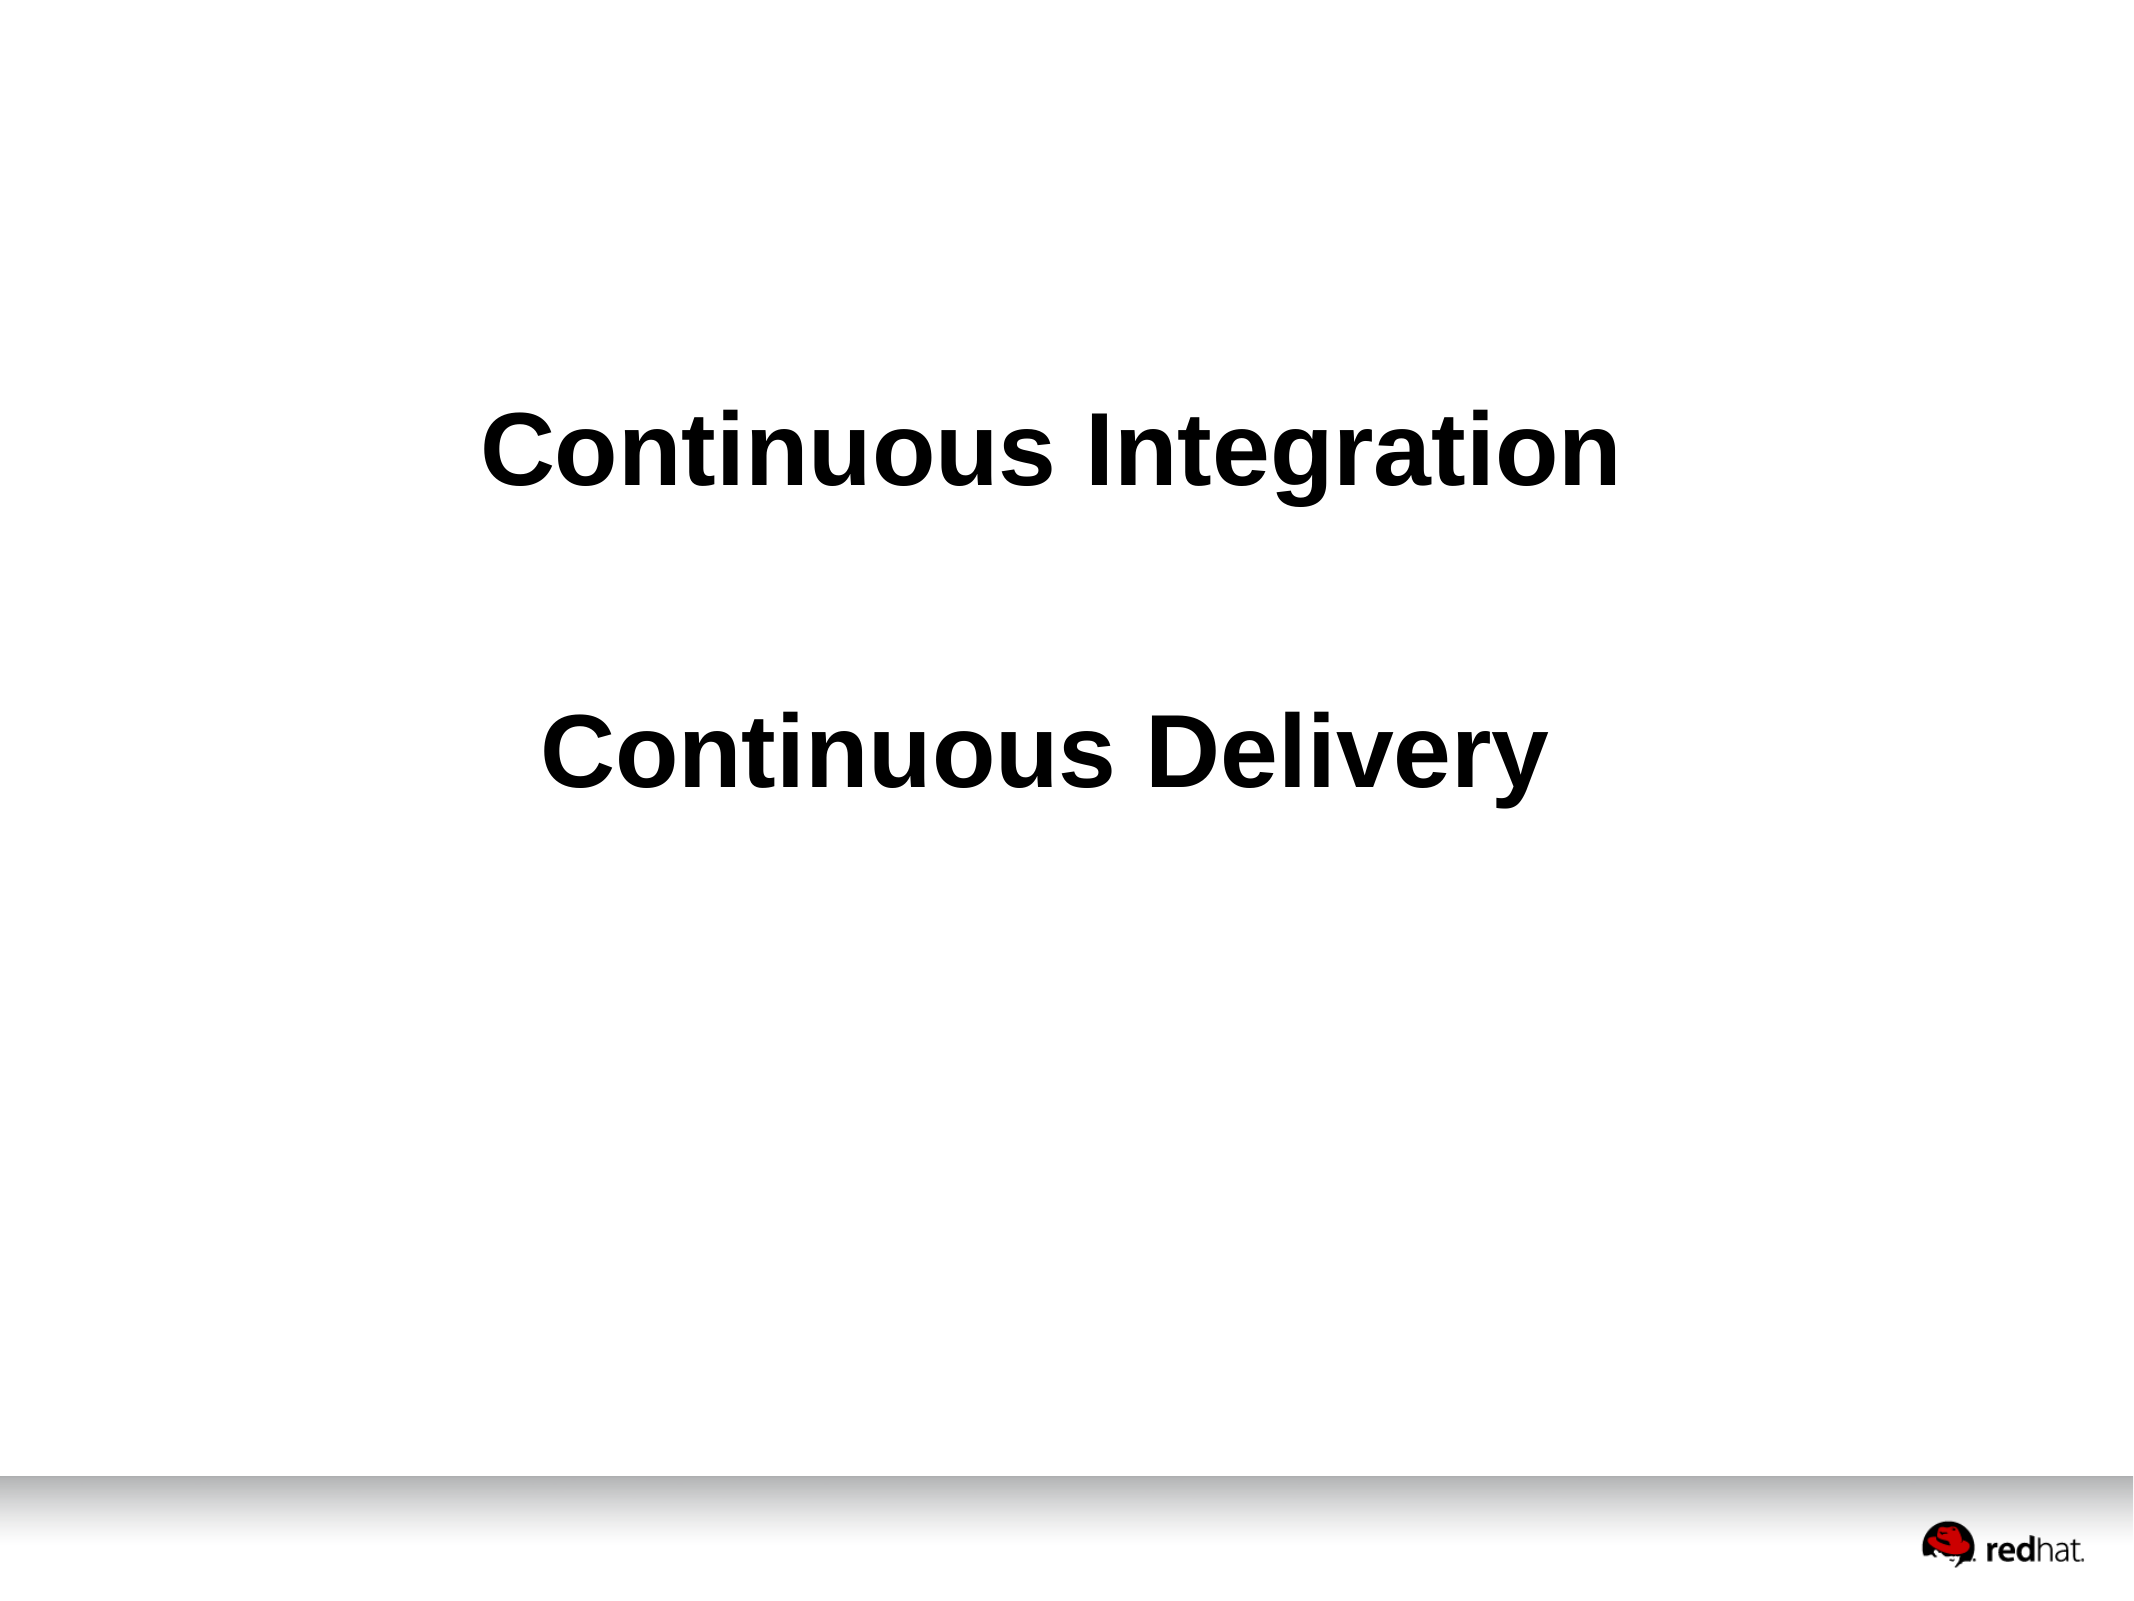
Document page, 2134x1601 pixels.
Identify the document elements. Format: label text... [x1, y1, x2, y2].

title Continuous Delivery [540, 630, 2134, 872]
picture [0, 1476, 2134, 1601]
title Continuous Integration [480, 328, 2134, 571]
